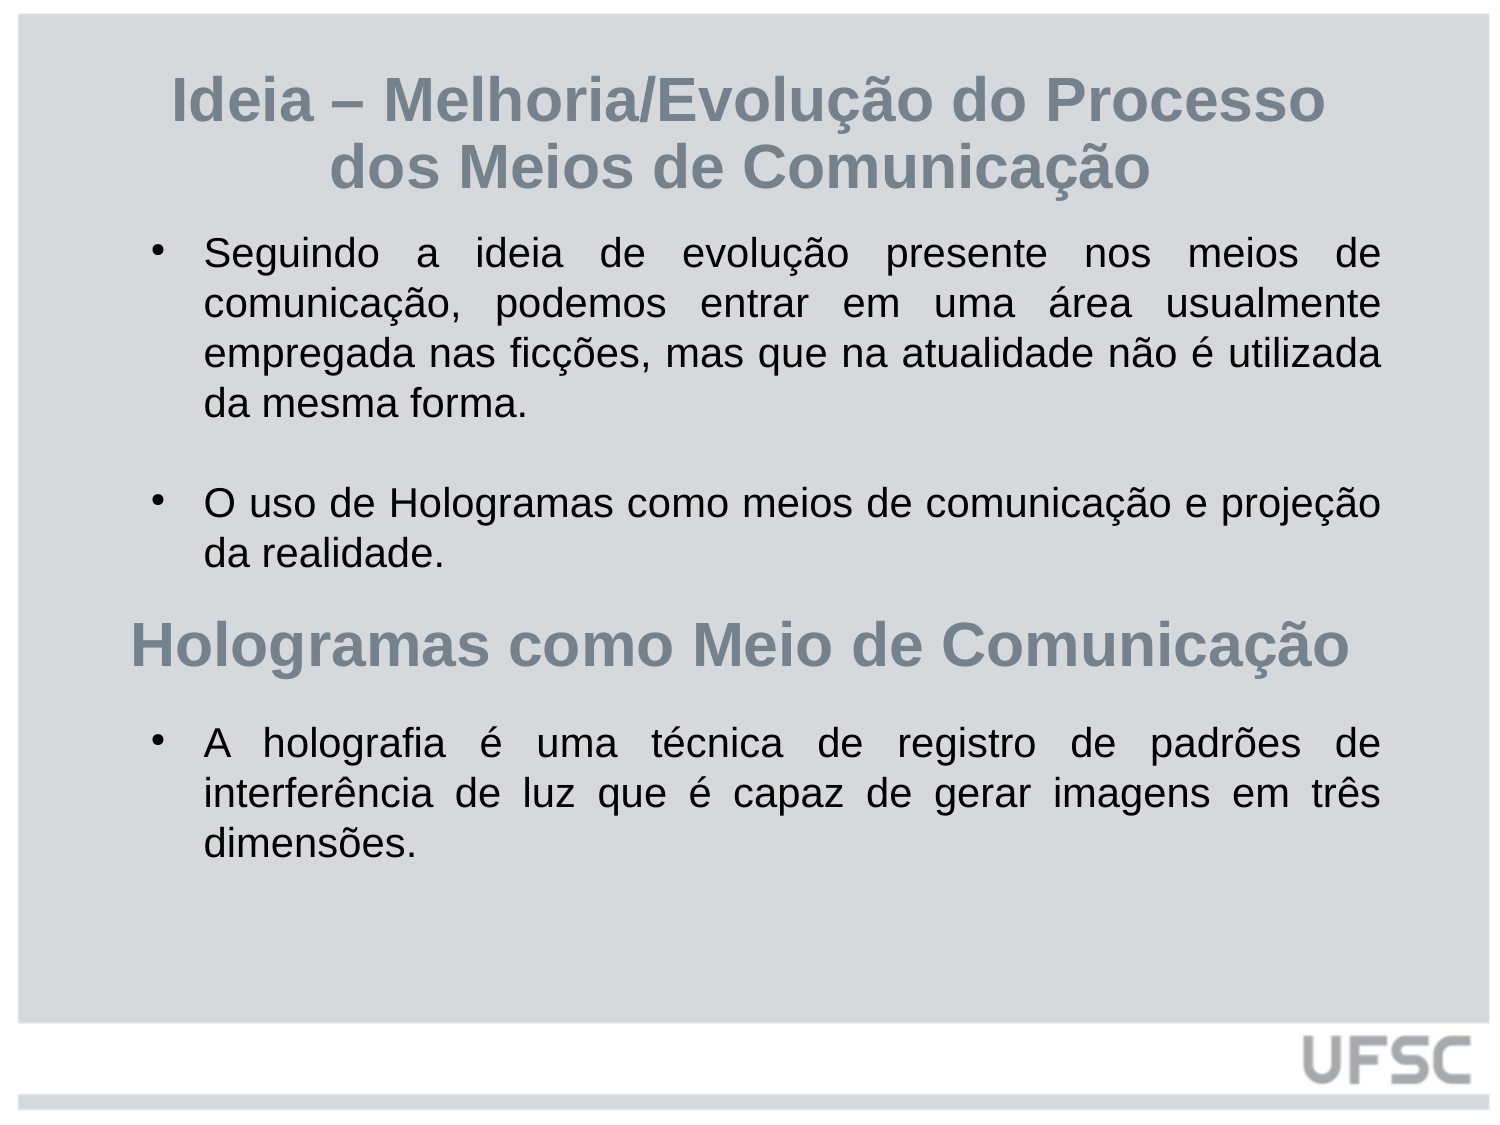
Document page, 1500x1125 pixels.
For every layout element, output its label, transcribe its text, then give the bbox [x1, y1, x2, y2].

list A holografia é uma técnica de registro de padrões de interferência de luz que é capaz de gerar imagens em três dimensões. [118, 708, 1397, 975]
title Ideia – Melhoria/Evolução do Processo dos Meios de Comunicação [103, 59, 1397, 207]
title Hologramas como Meio de Comunicação [103, 604, 1397, 697]
picture [0, 0, 1500, 1125]
list Seguindo a ideia de evolução presente nos meios de comunicação, podemos entrar em uma área usualmente empregada nas ficções, mas que na atualidade não é utilizada da mesma forma. O uso de Hologramas como meios de comunicação e projeção da realidade. [118, 218, 1397, 562]
